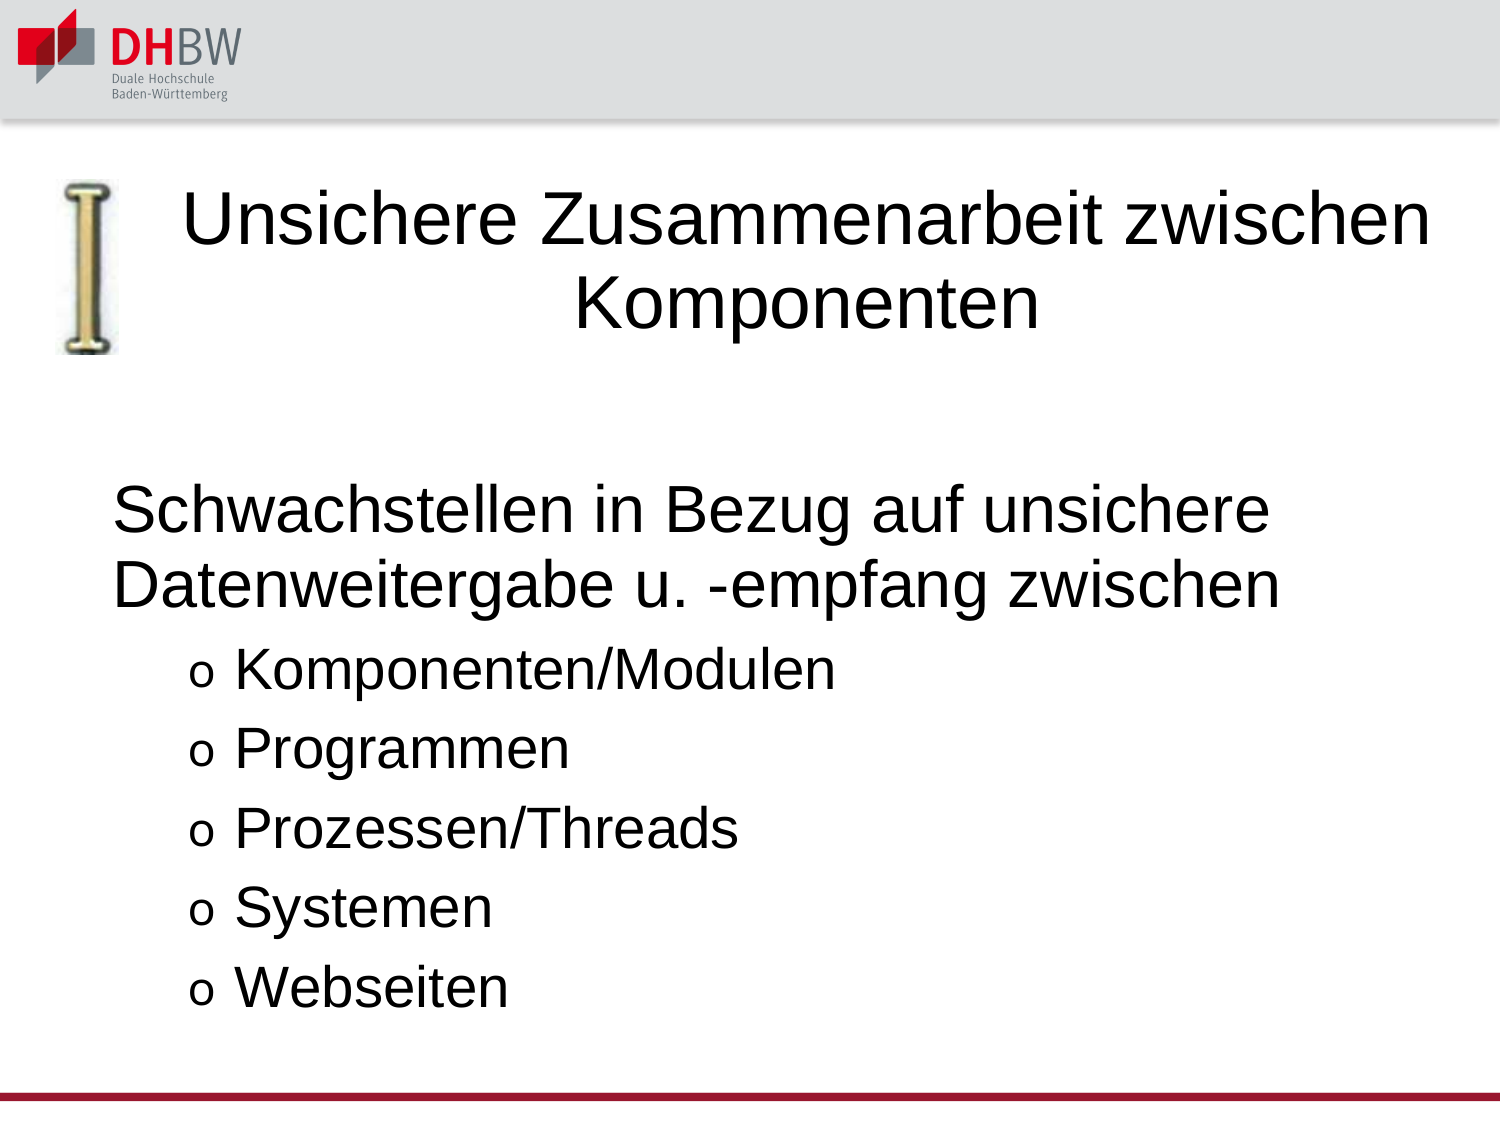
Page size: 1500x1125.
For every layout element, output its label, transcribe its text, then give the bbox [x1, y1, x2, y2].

list Schwachstellen in Bezug auf unsichere Datenweitergabe u. -empfang zwischen Komponenten/Modulen Programmen Prozessen/Threads Systemen Webseiten [112, 472, 1388, 1036]
title Unsichere Zusammenarbeit zwischen Komponenten [115, 145, 1500, 376]
picture [0, 0, 1500, 1121]
